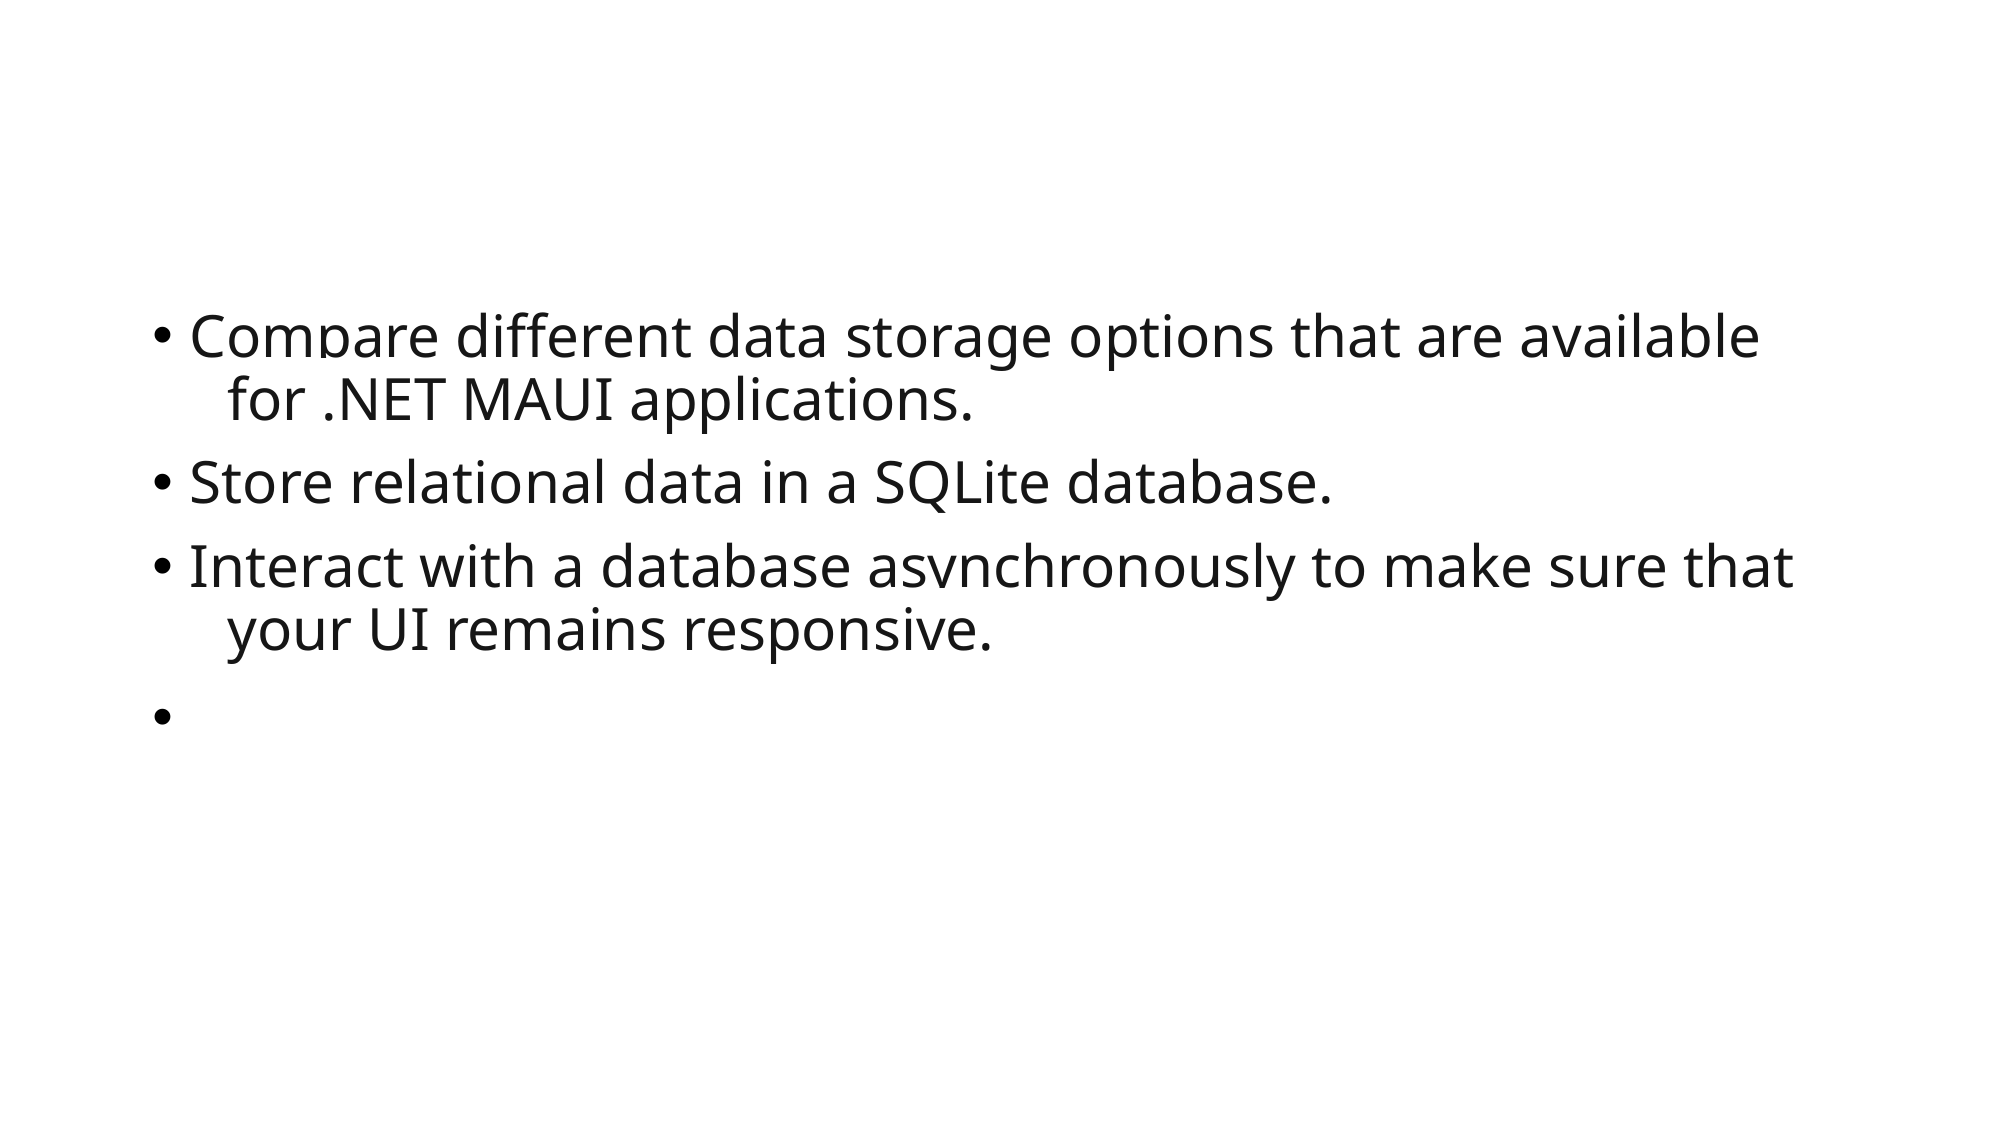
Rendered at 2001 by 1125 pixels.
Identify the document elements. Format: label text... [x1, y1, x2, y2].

list Compare different data storage options that are available for .NET MAUI applications. Store relational data in a SQLite database. Interact with a database asynchronously to make sure that your UI remains responsive. [137, 299, 1863, 1014]
